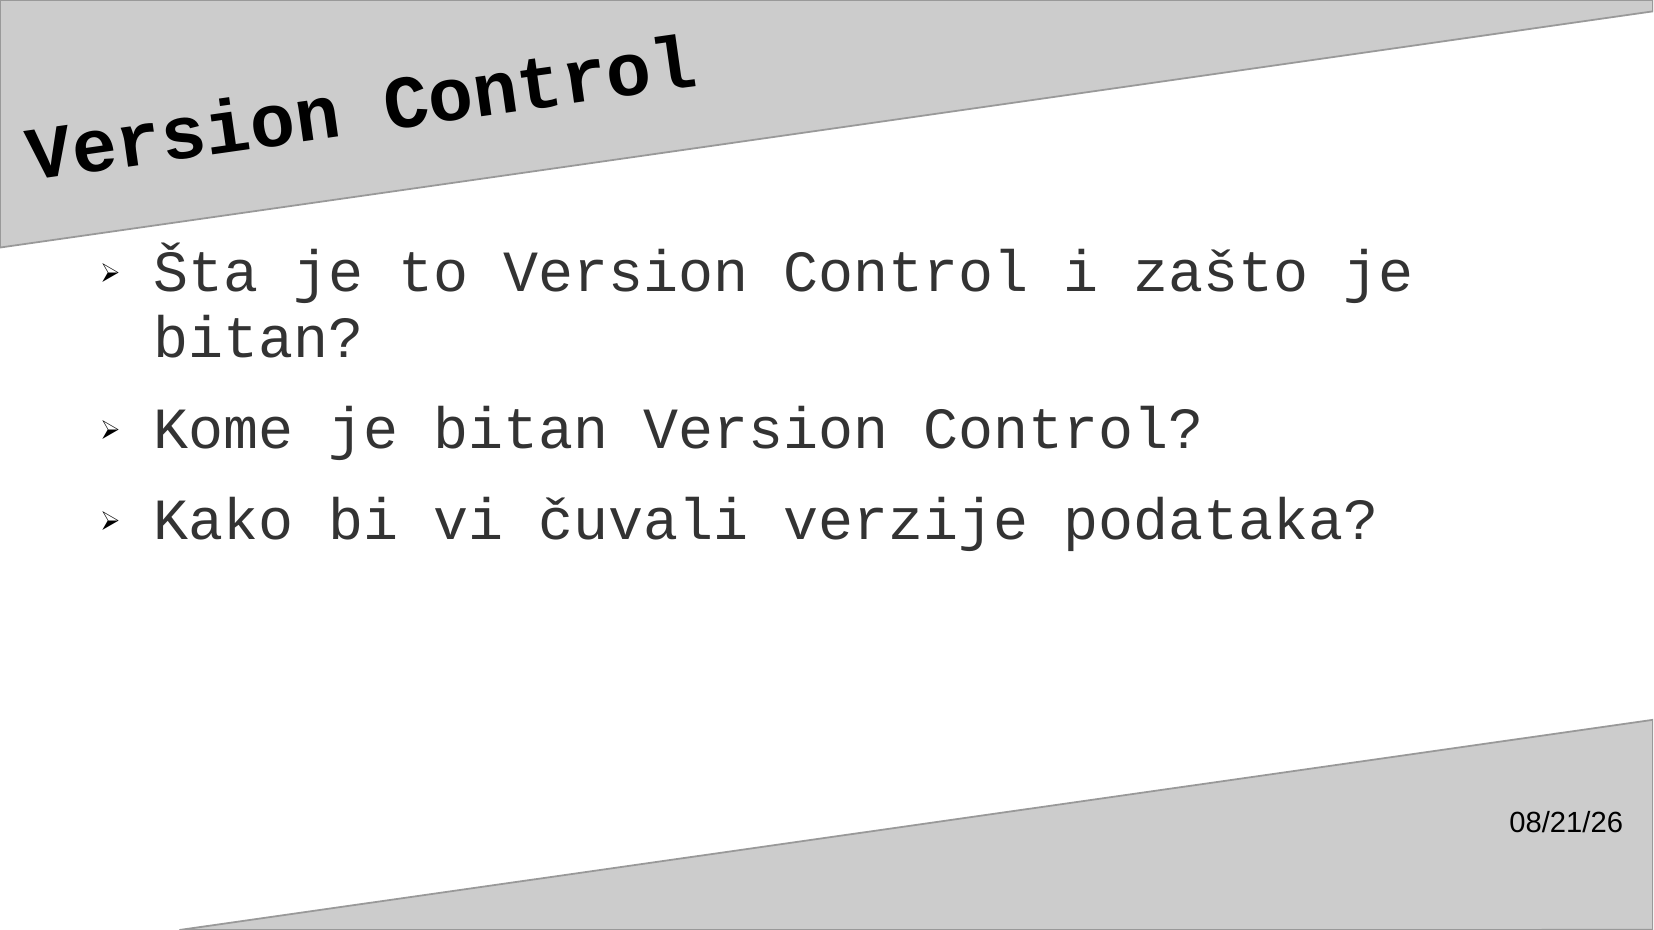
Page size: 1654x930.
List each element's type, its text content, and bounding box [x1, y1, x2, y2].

title Version Control [16, 0, 1501, 239]
list Šta je to Version Control i zašto je bitan? Kome je bitan Version Control? Kako bi vi čuvali verzije podataka? [82, 243, 1538, 930]
